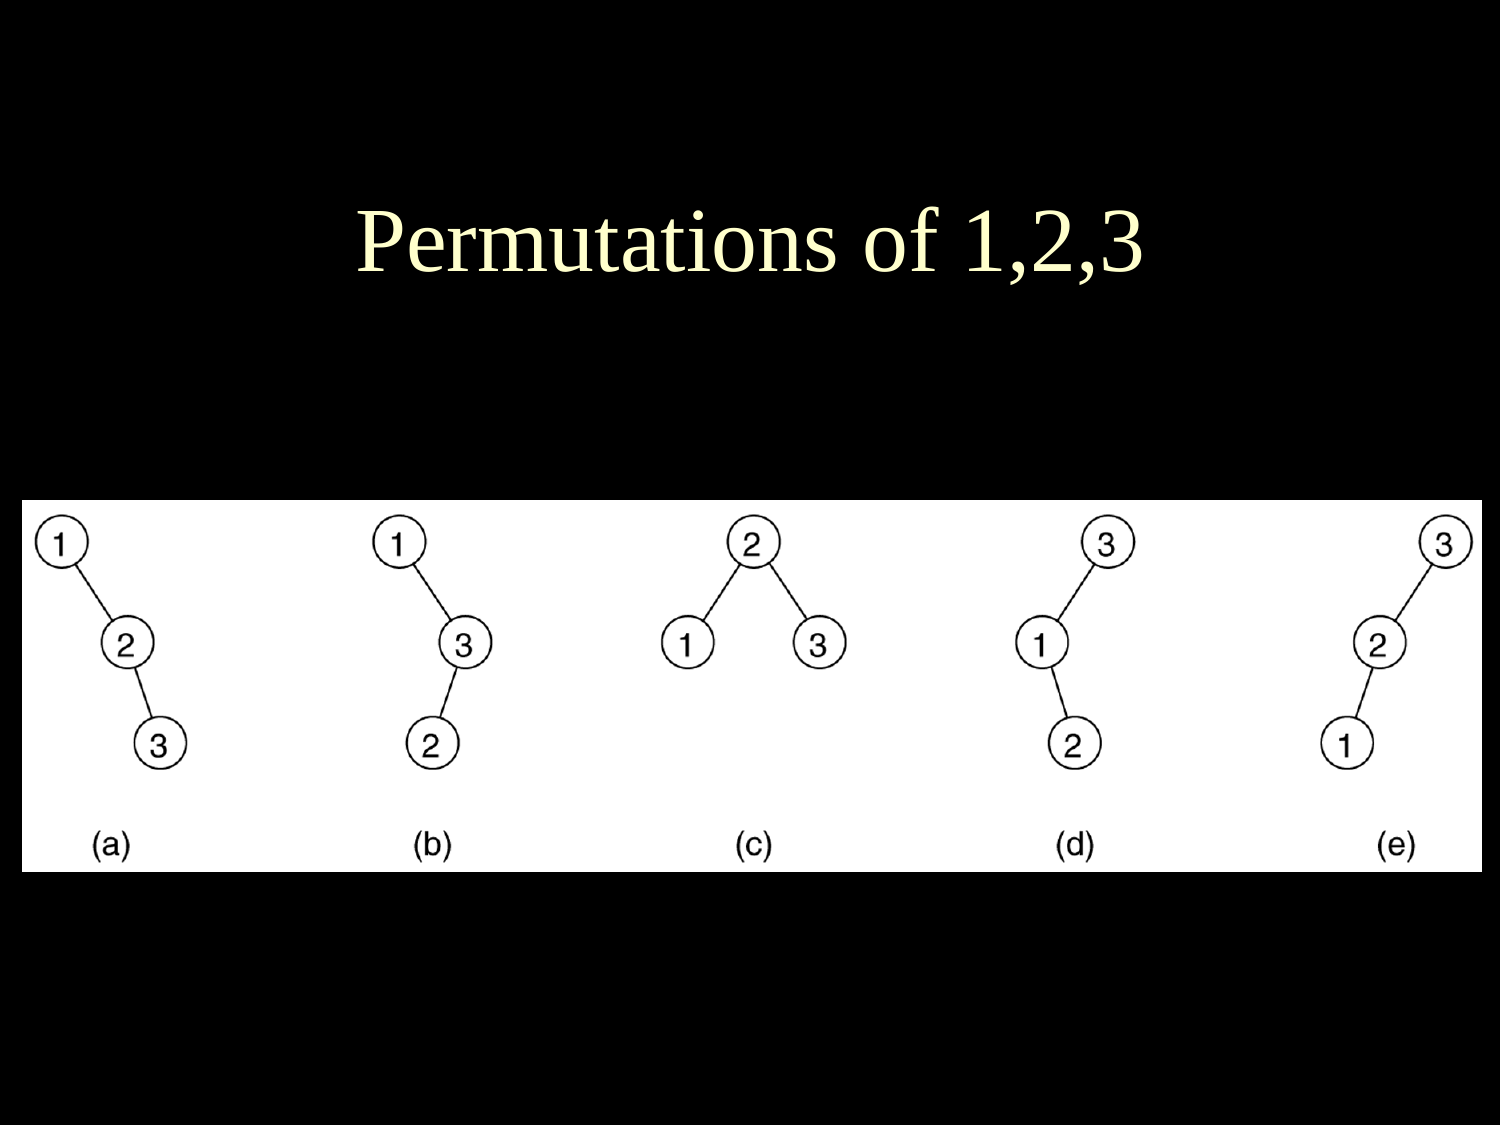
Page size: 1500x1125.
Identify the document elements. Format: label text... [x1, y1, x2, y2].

picture [22, 500, 1482, 872]
title Permutations of 1,2,3 [22, 145, 1480, 336]
